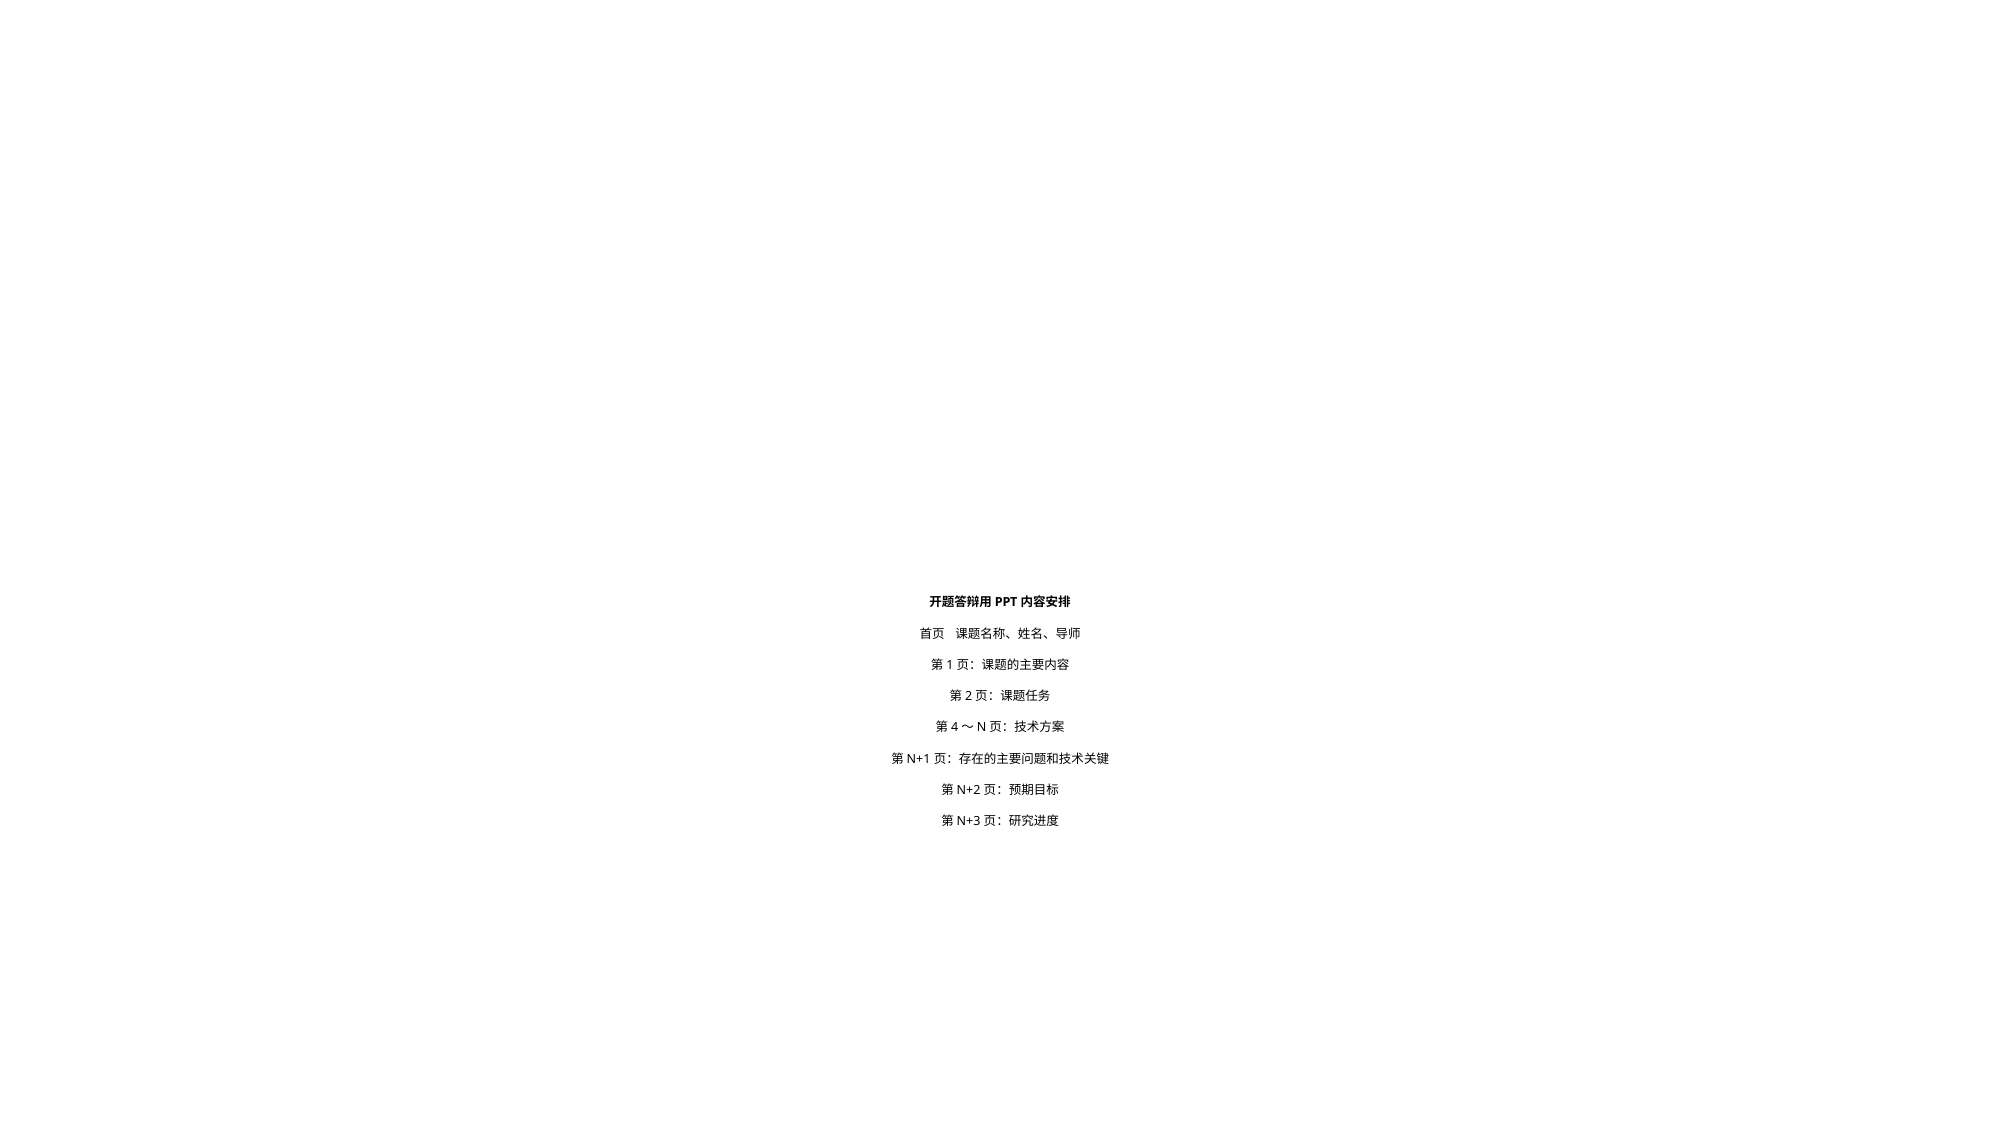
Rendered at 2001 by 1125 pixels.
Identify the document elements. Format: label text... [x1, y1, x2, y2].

subtitle 开题答辩用PPT内容安排 首页 课题名称、姓名、导师 第1页：课题的主要内容 第2页：课题任务 第4～N页：技术方案 第N+1页：存在的主要问题和技术关键 第N+2页：预期目标 第N+3页：研究进度 [249, 590, 1750, 863]
